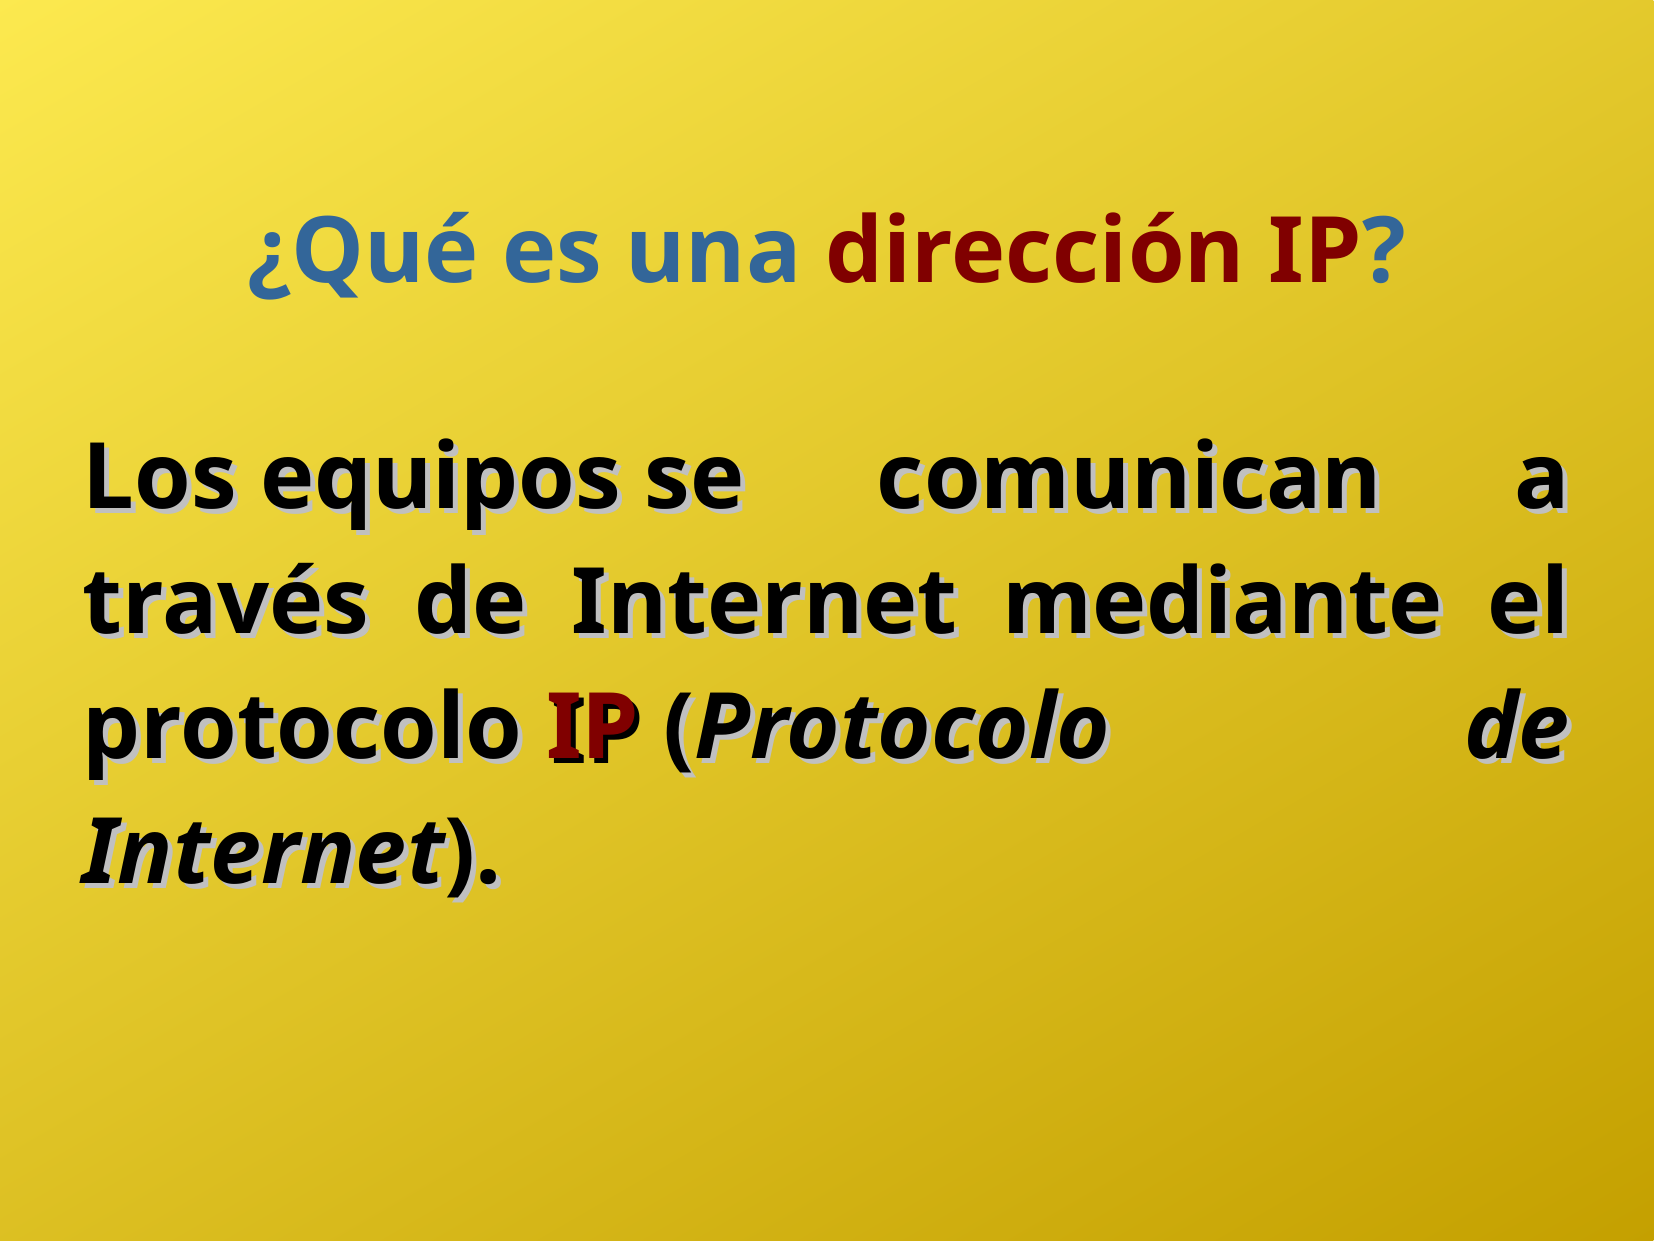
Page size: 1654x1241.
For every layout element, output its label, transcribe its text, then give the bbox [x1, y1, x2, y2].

title ¿Qué es una dirección IP? [82, 143, 1571, 351]
title Los equipos se comunican a través de Internet mediante el protocolo IP (Protocolo de Internet). [82, 418, 1571, 904]
